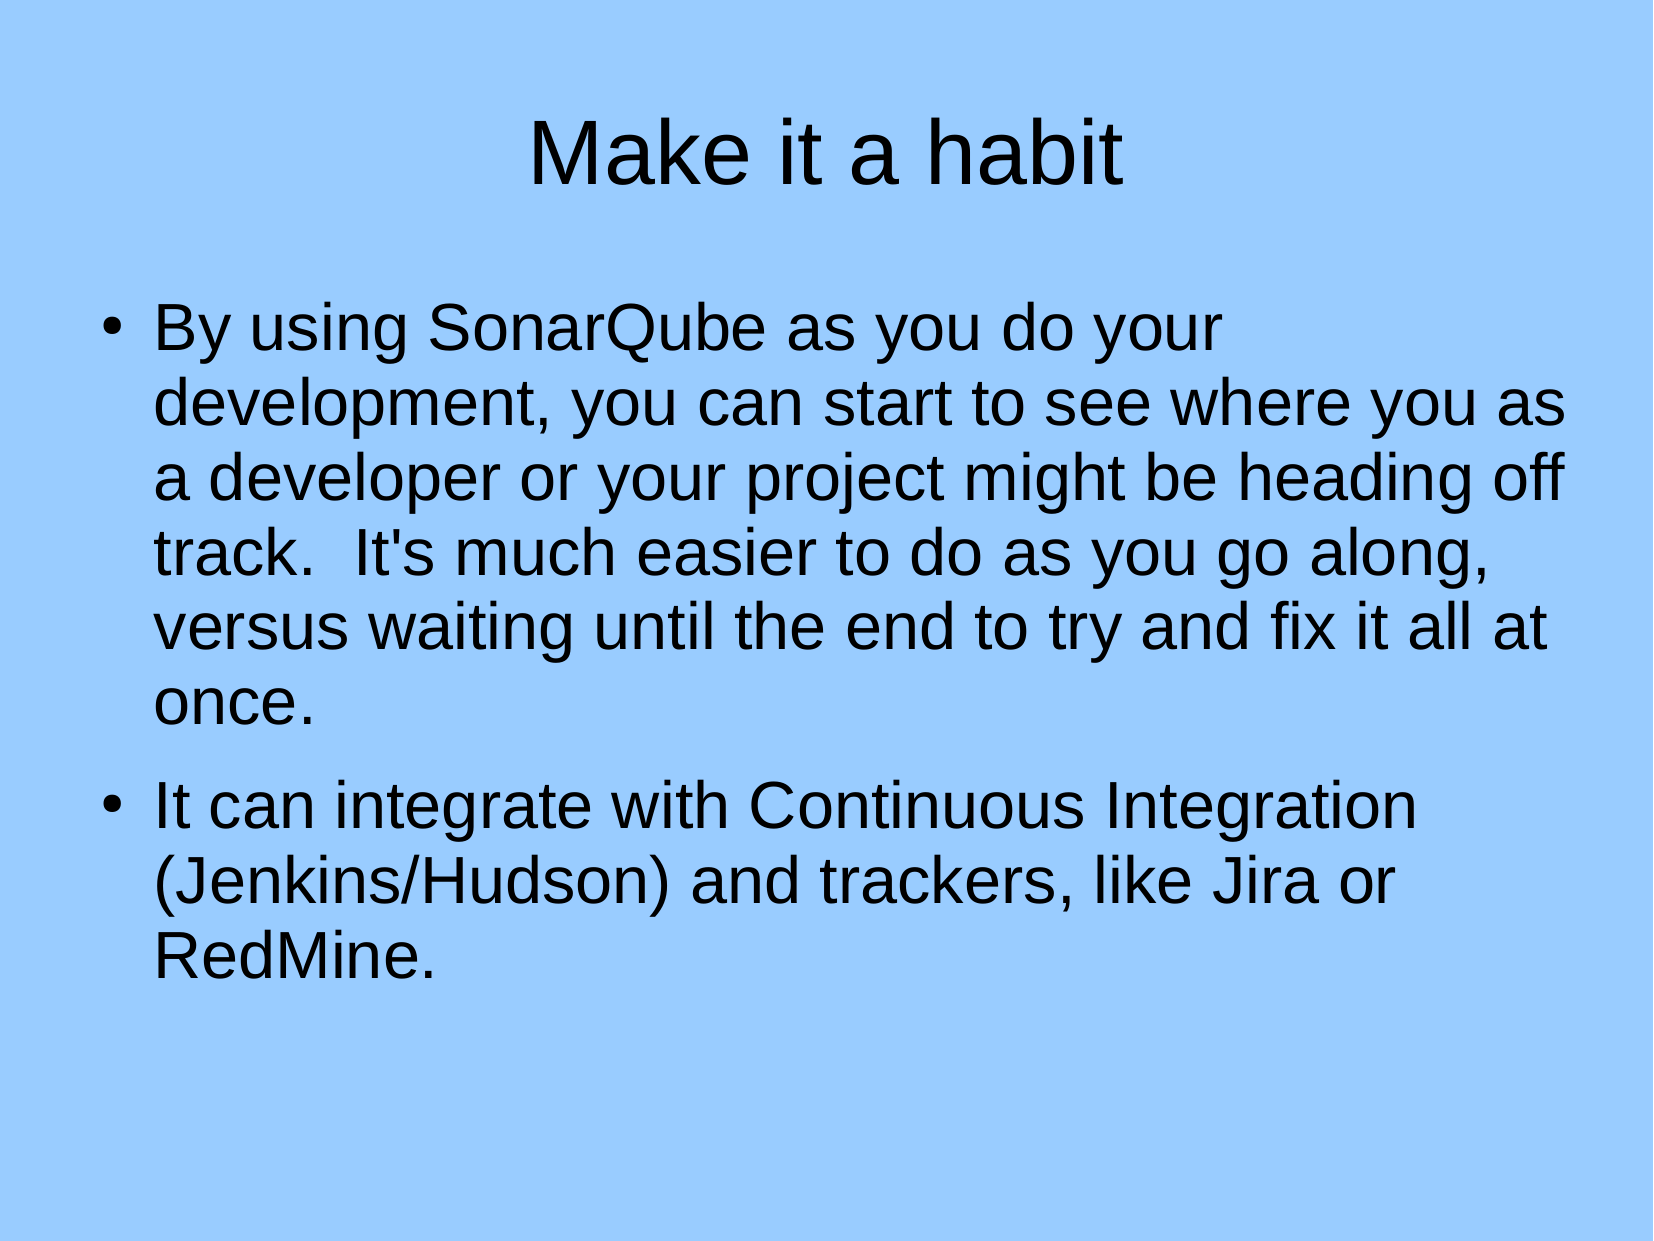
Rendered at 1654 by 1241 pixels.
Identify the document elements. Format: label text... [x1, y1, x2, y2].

list By using SonarQube as you do your development, you can start to see where you as a developer or your project might be heading off track. It's much easier to do as you go along, versus waiting until the end to try and fix it all at once. It can integrate with Continuous Integration (Jenkins/Hudson) and trackers, like Jira or RedMine. [82, 290, 1571, 1010]
title Make it a habit [82, 49, 1571, 257]
